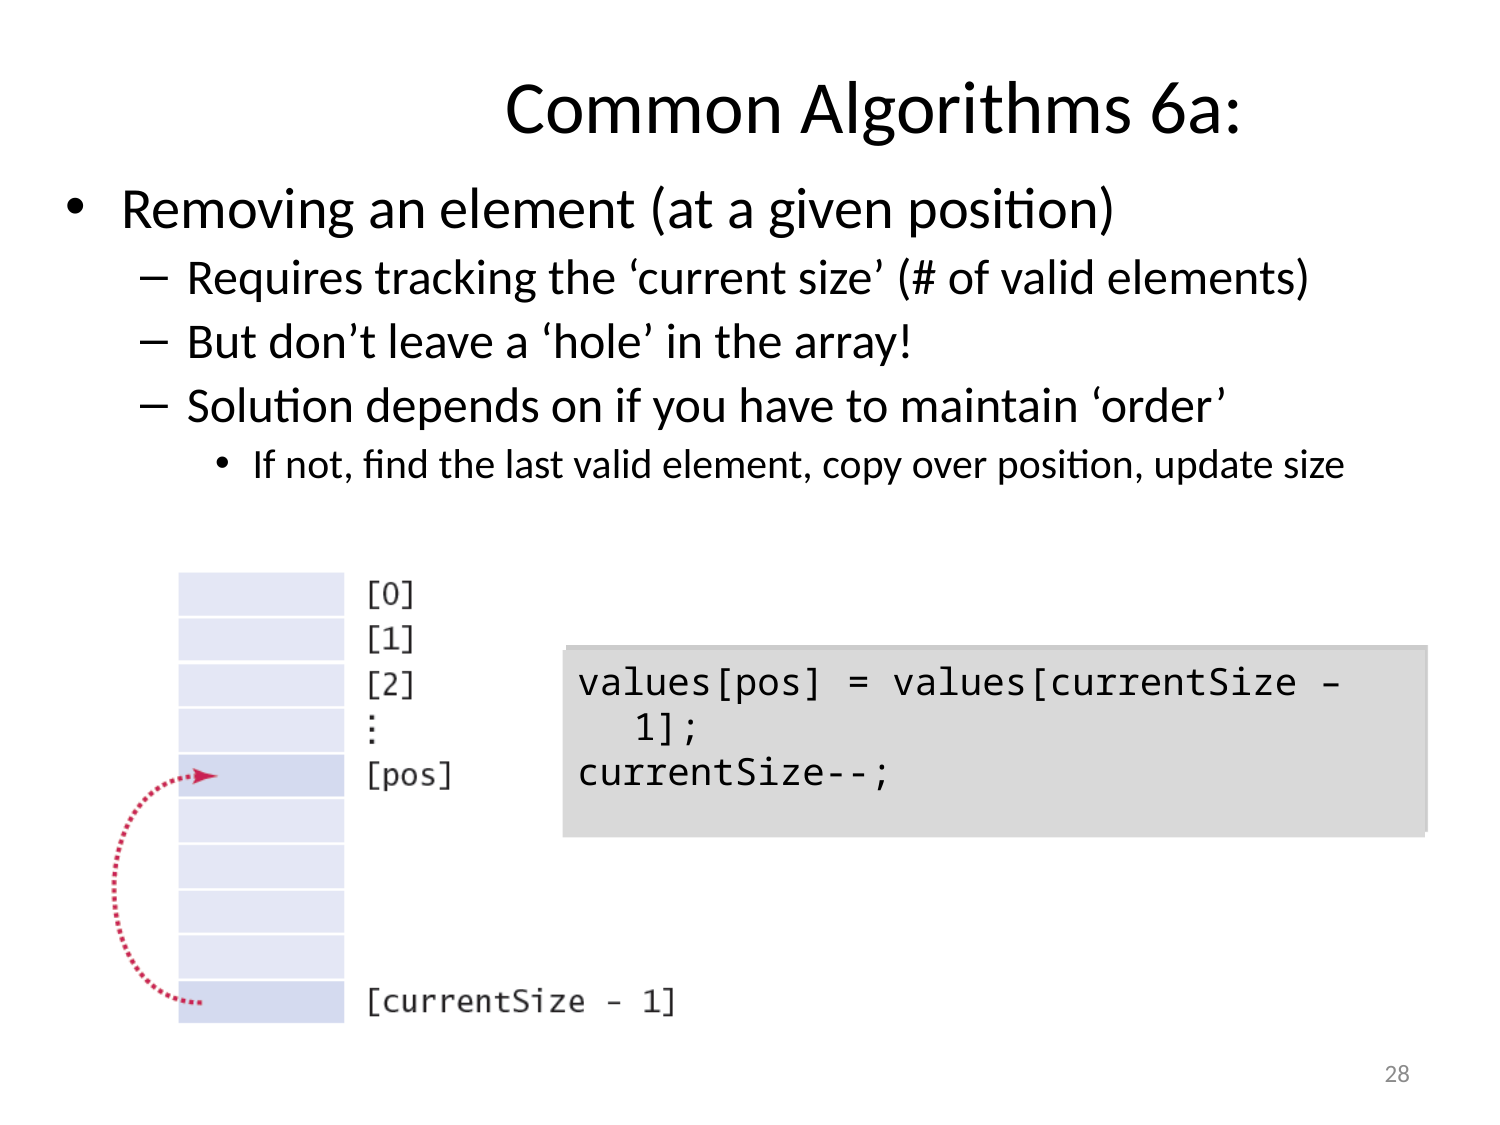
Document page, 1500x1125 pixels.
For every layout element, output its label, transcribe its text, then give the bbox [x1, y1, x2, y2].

list Removing an element (at a given position) Requires tracking the ‘current size’ (# of valid elements) But don’t leave a ‘hole’ in the array! Solution depends on if you have to maintain ‘order’ If not, find the last valid element, copy over position, update size [50, 162, 1463, 600]
slide_number <number> [1074, 1042, 1425, 1103]
picture [94, 562, 693, 1025]
text_box values[pos] = values[currentSize – 1]; currentSize--; [562, 650, 1425, 838]
title Common Algorithms 6a: [275, 45, 1475, 163]
